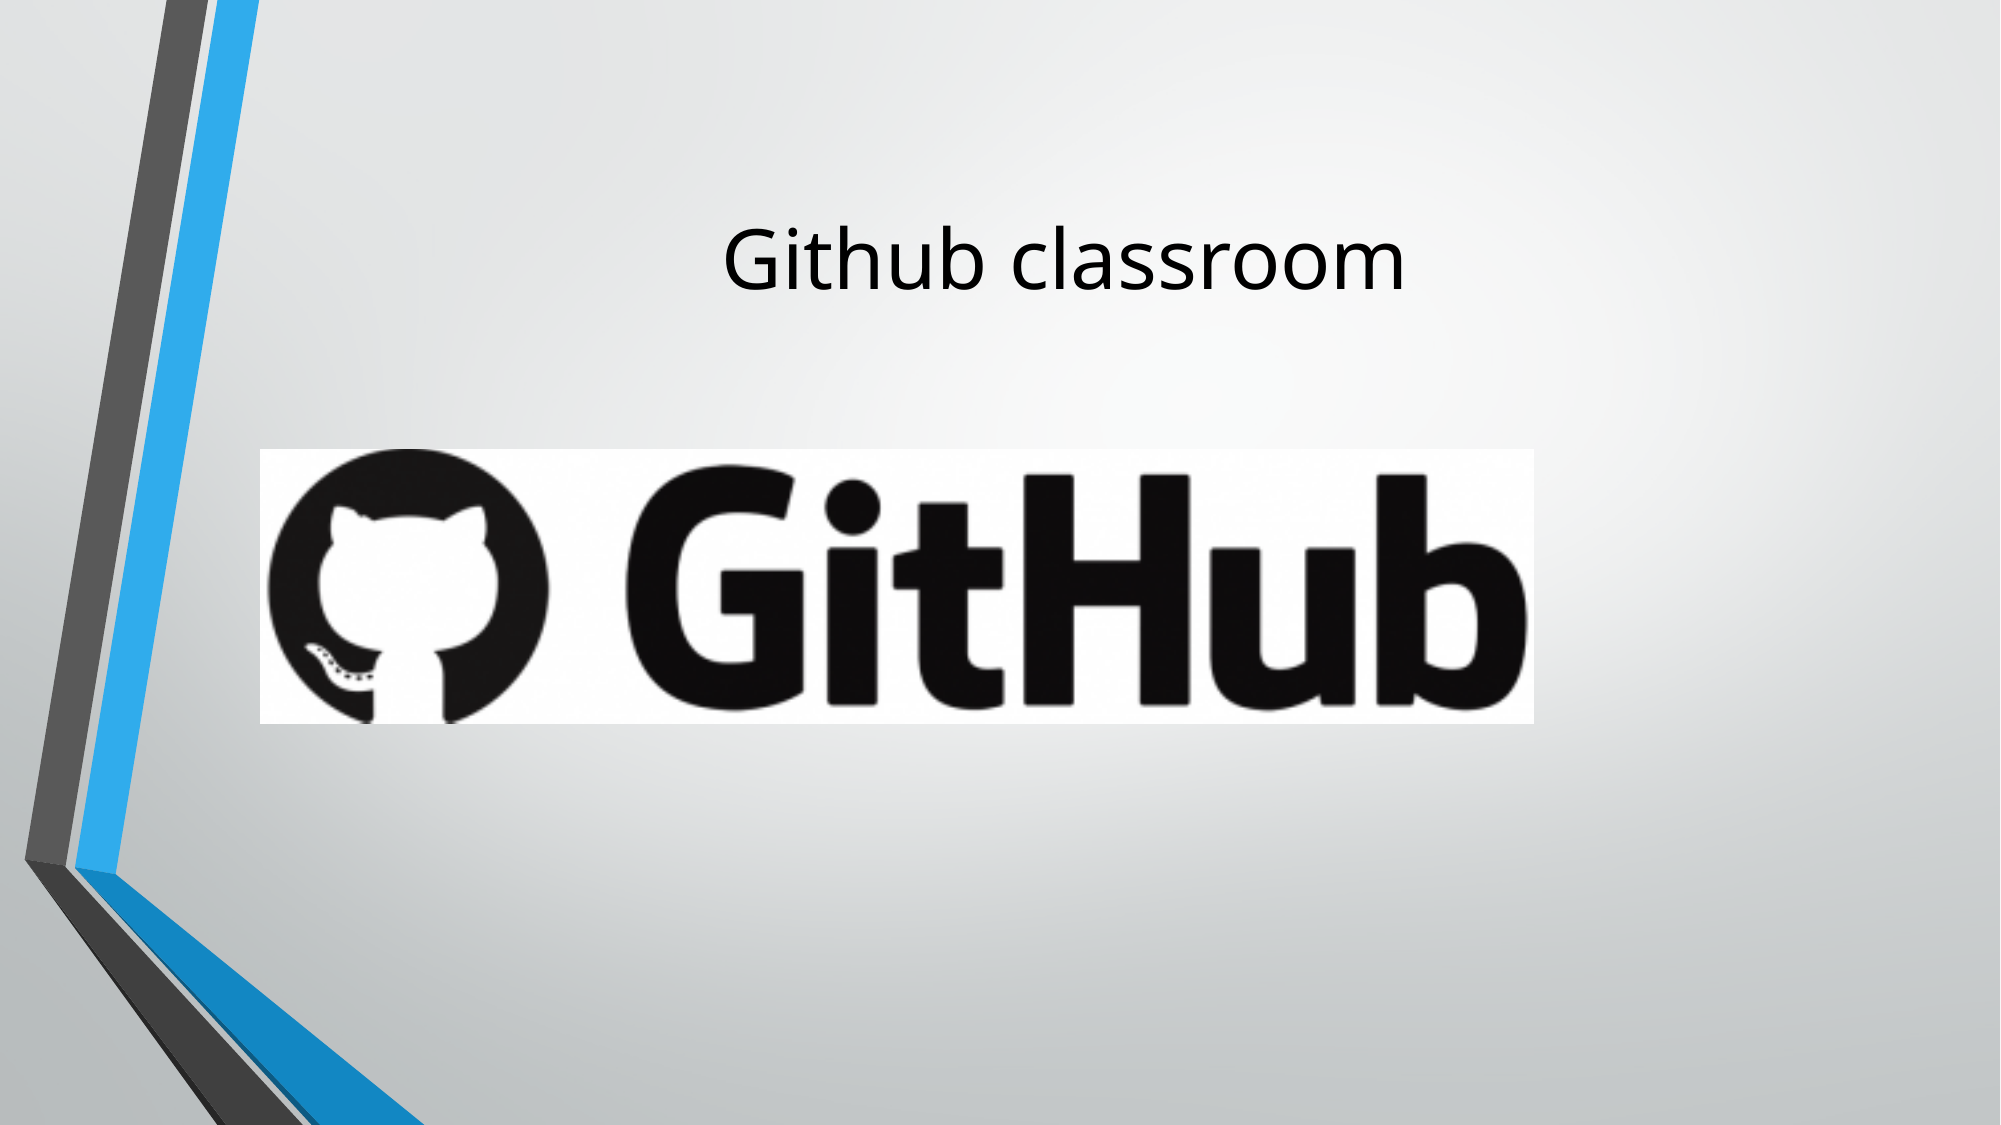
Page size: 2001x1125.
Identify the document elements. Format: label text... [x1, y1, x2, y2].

picture [260, 450, 1534, 724]
title Github classroom [243, 112, 1887, 400]
